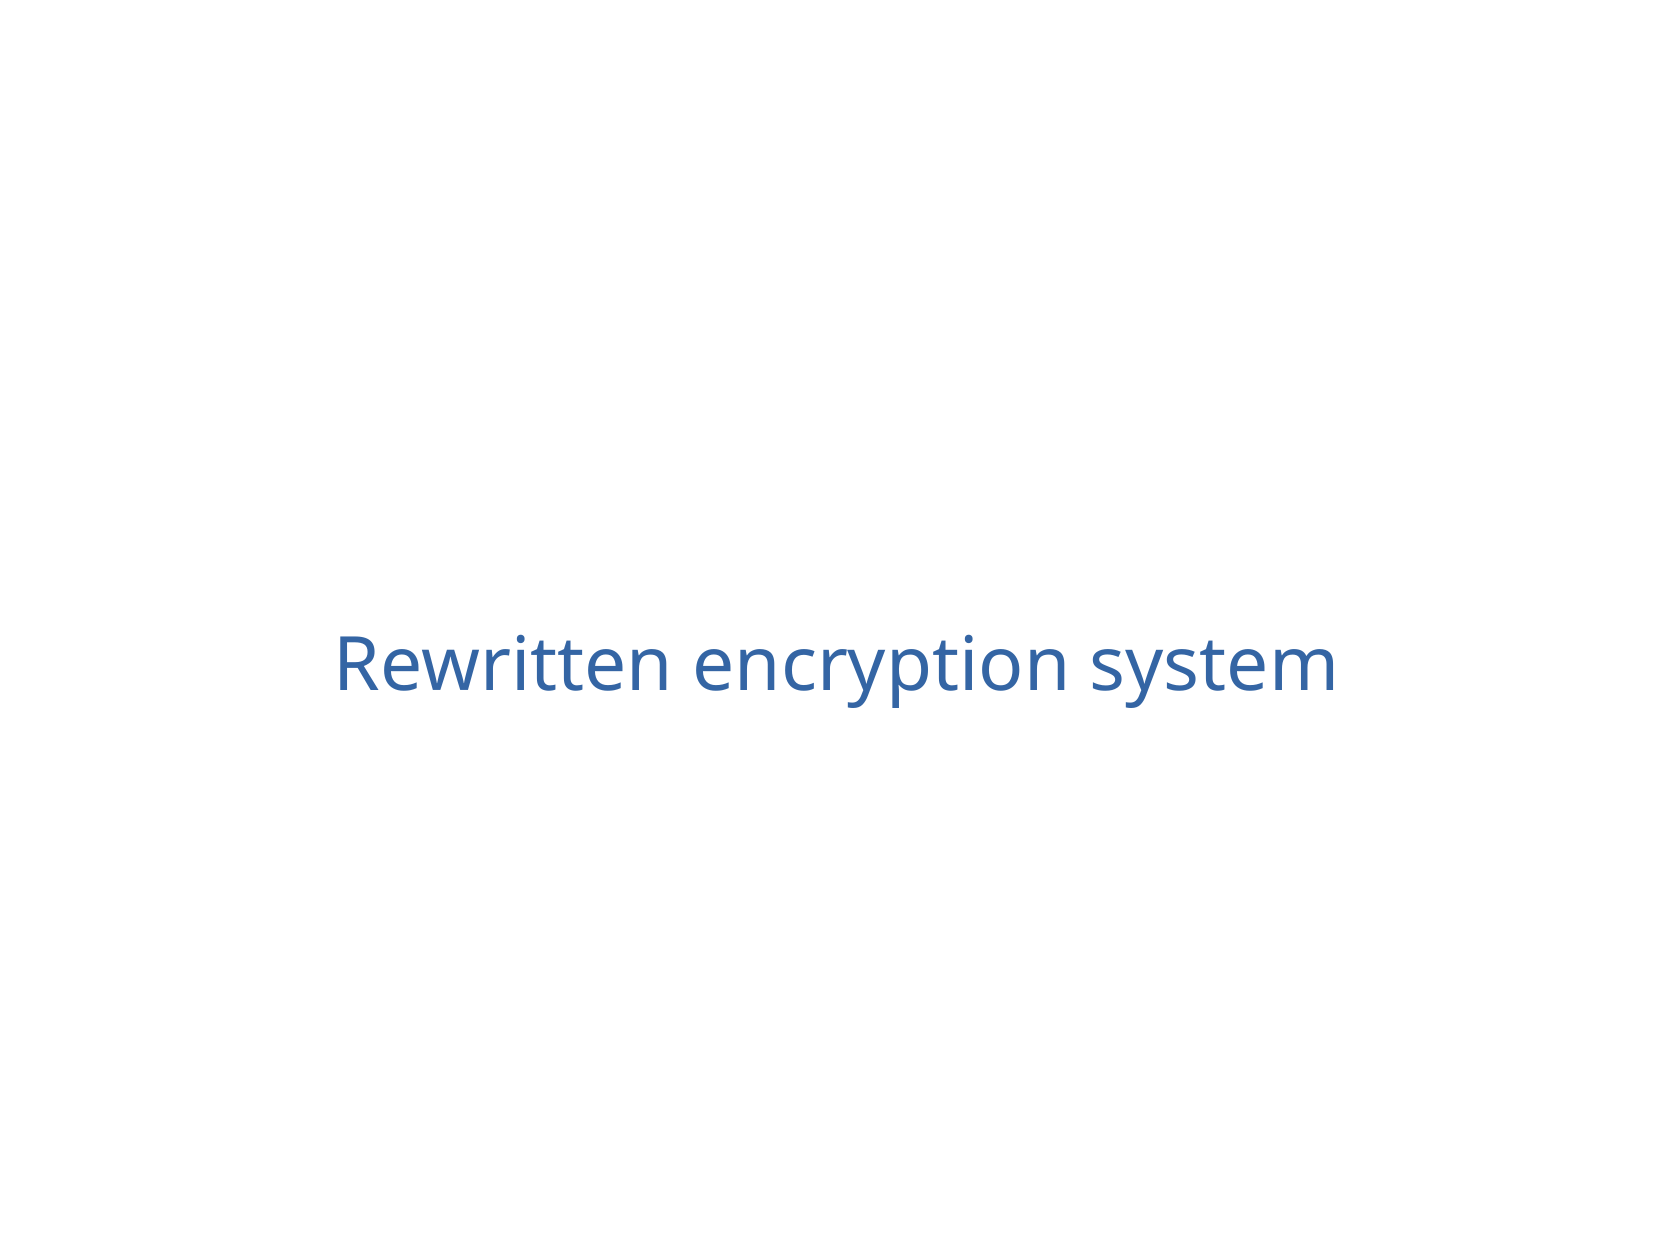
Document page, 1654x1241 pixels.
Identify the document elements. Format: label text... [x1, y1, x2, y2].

text_box Rewritten encryption system [319, 602, 1340, 706]
